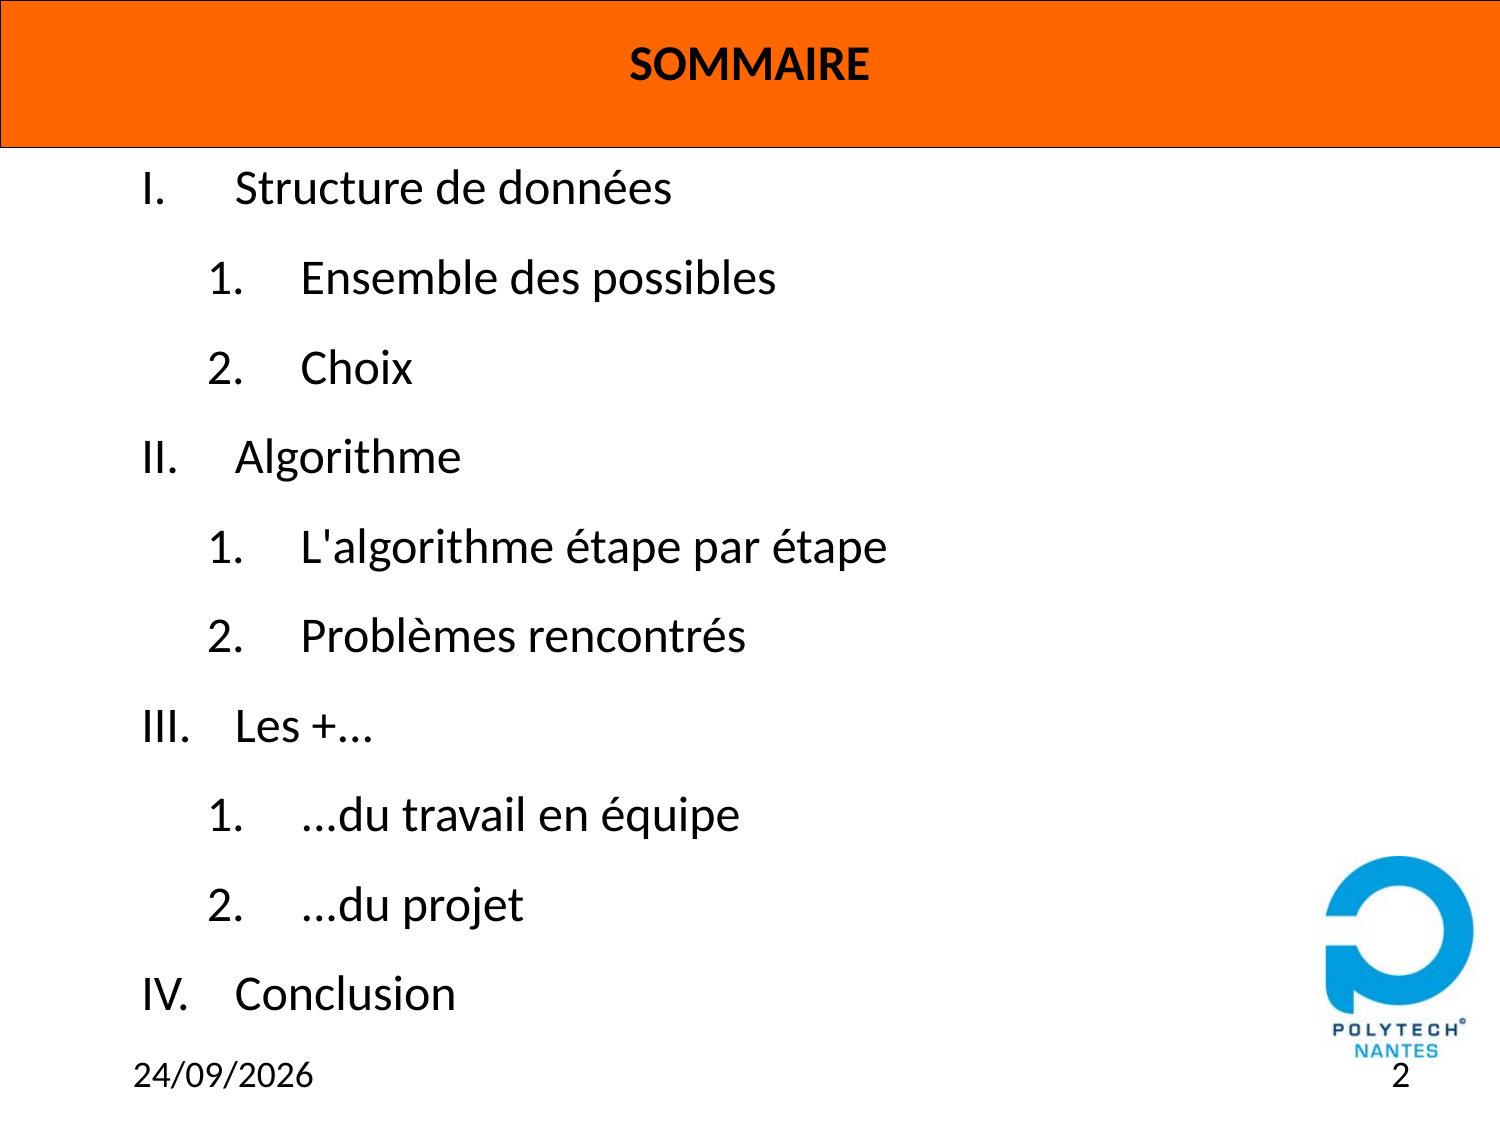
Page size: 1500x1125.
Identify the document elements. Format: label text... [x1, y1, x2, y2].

list Structure de données Ensemble des possibles Choix Algorithme L'algorithme étape par étape Problèmes rencontrés Les +... ...du travail en équipe ...du projet Conclusion [126, 147, 1477, 1034]
title SOMMAIRE [0, 0, 1500, 162]
picture [1299, 856, 1500, 1058]
